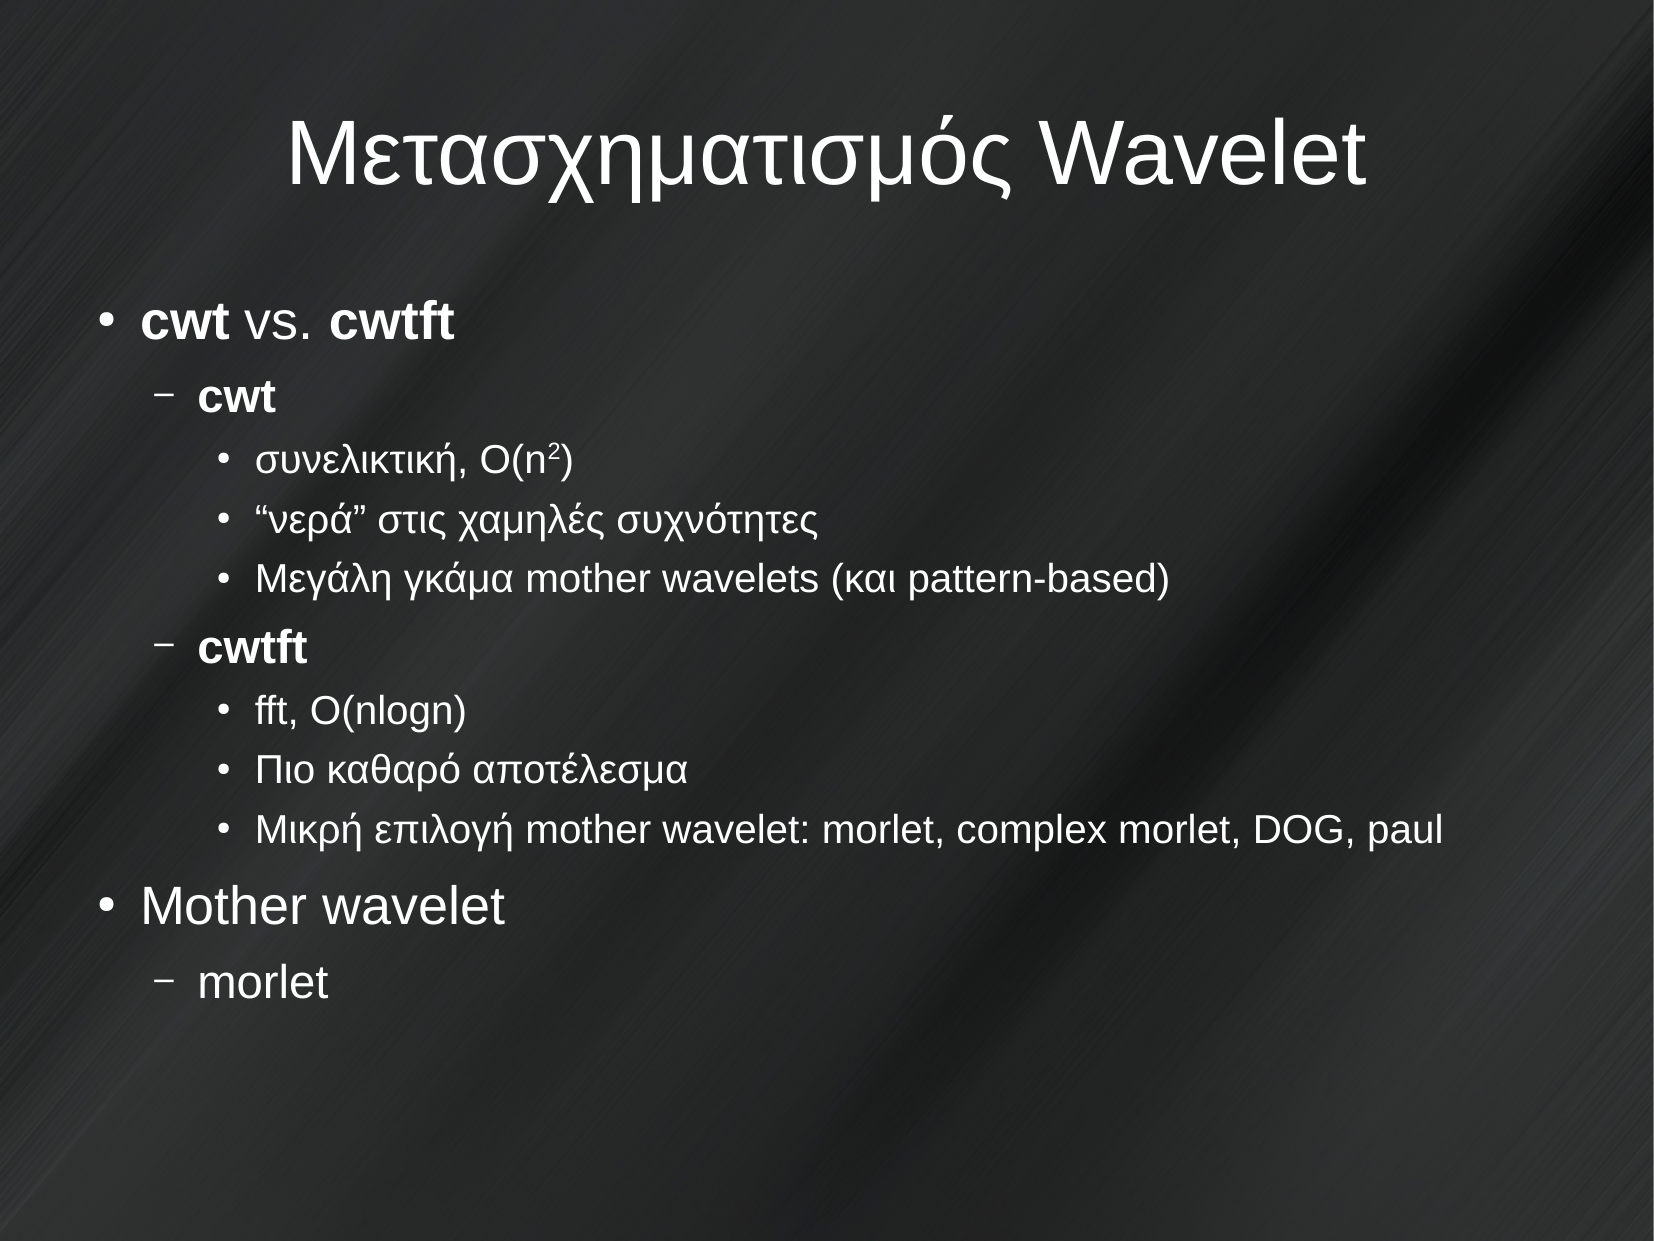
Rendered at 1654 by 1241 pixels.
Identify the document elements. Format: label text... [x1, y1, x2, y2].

list cwt vs. cwtft cwt συνελικτική, O(n2) “νερά” στις χαμηλές συχνότητες Μεγάλη γκάμα mother wavelets (και pattern-based) cwtft fft, O(nlogn) Πιο καθαρό αποτέλεσμα Μικρή επιλογή mother wavelet: morlet, complex morlet, DOG, paul Mother wavelet morlet [82, 290, 1571, 1010]
title Μετασχηματισμός Wavelet [82, 49, 1571, 257]
picture [0, 0, 1654, 1241]
